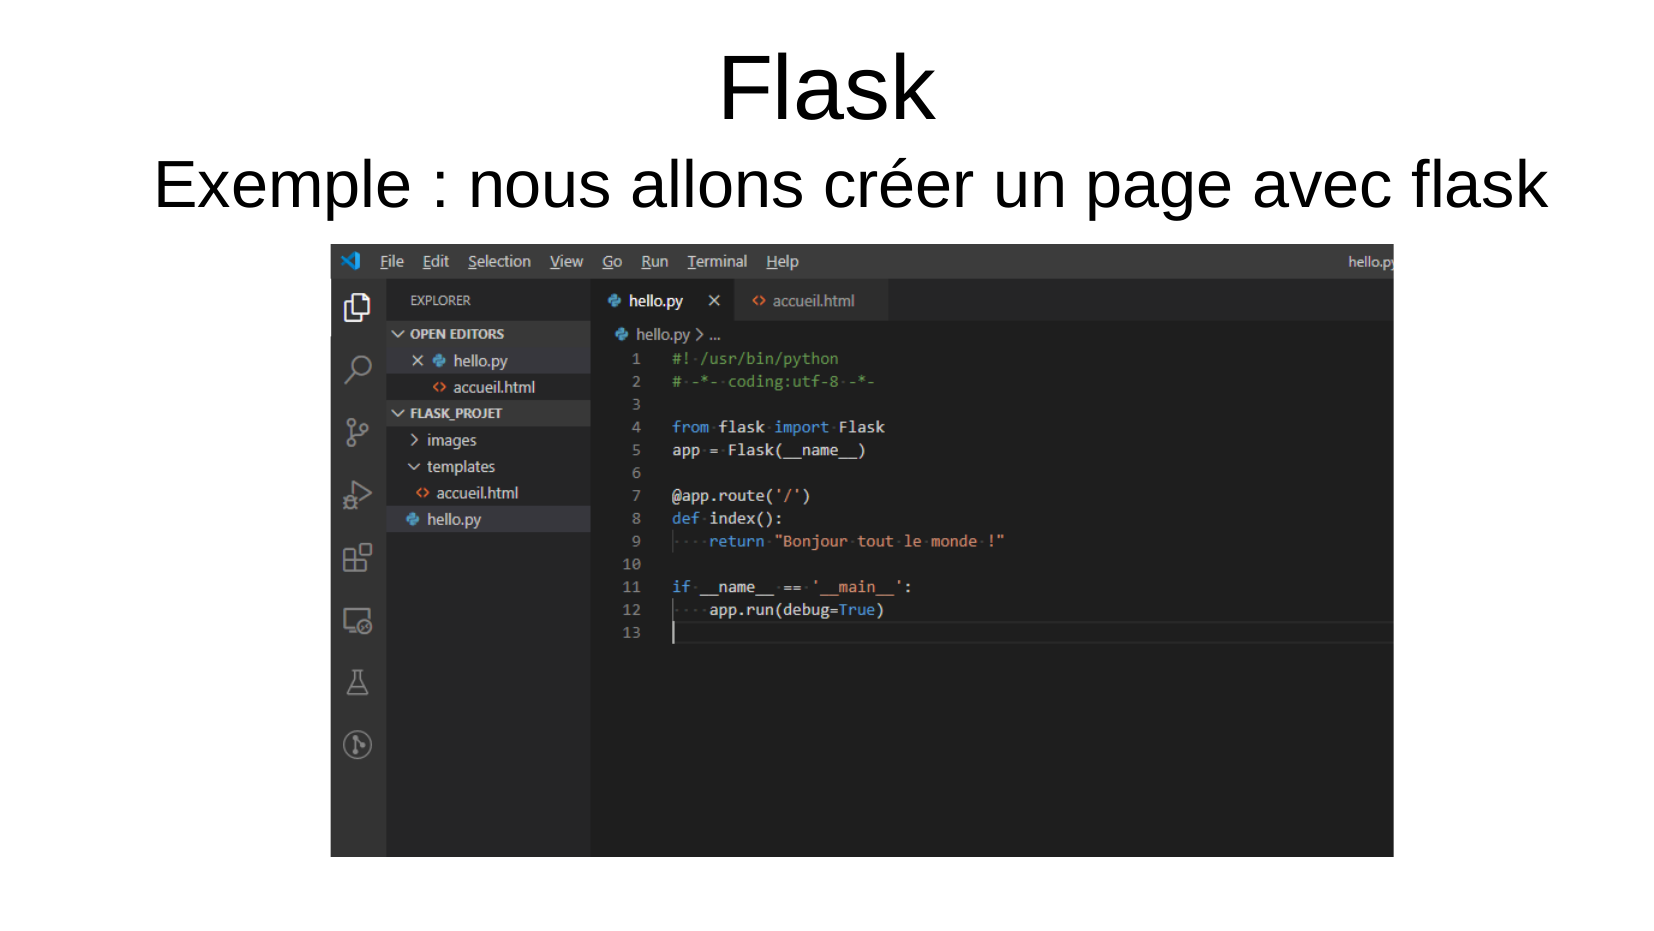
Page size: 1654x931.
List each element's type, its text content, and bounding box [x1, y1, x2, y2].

list Exemple : nous allons créer un page avec flask [82, 146, 1560, 272]
picture [330, 244, 1394, 857]
title Flask [82, 10, 1571, 166]
